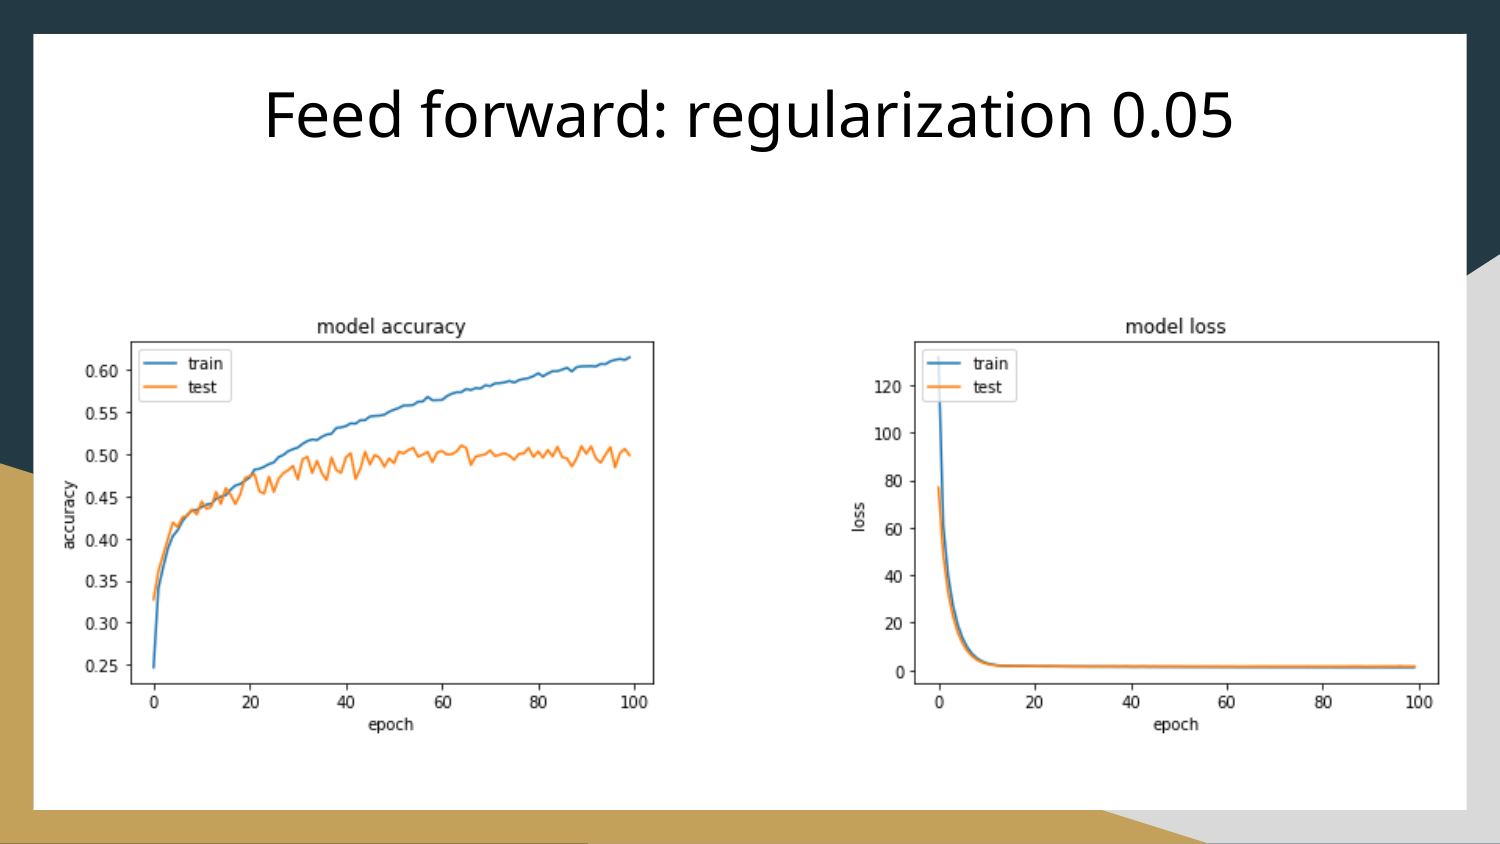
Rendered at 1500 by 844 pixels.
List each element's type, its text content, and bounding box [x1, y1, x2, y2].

title Feed forward: regularization 0.05 [51, 60, 1449, 199]
picture [51, 307, 664, 743]
picture [841, 307, 1449, 743]
